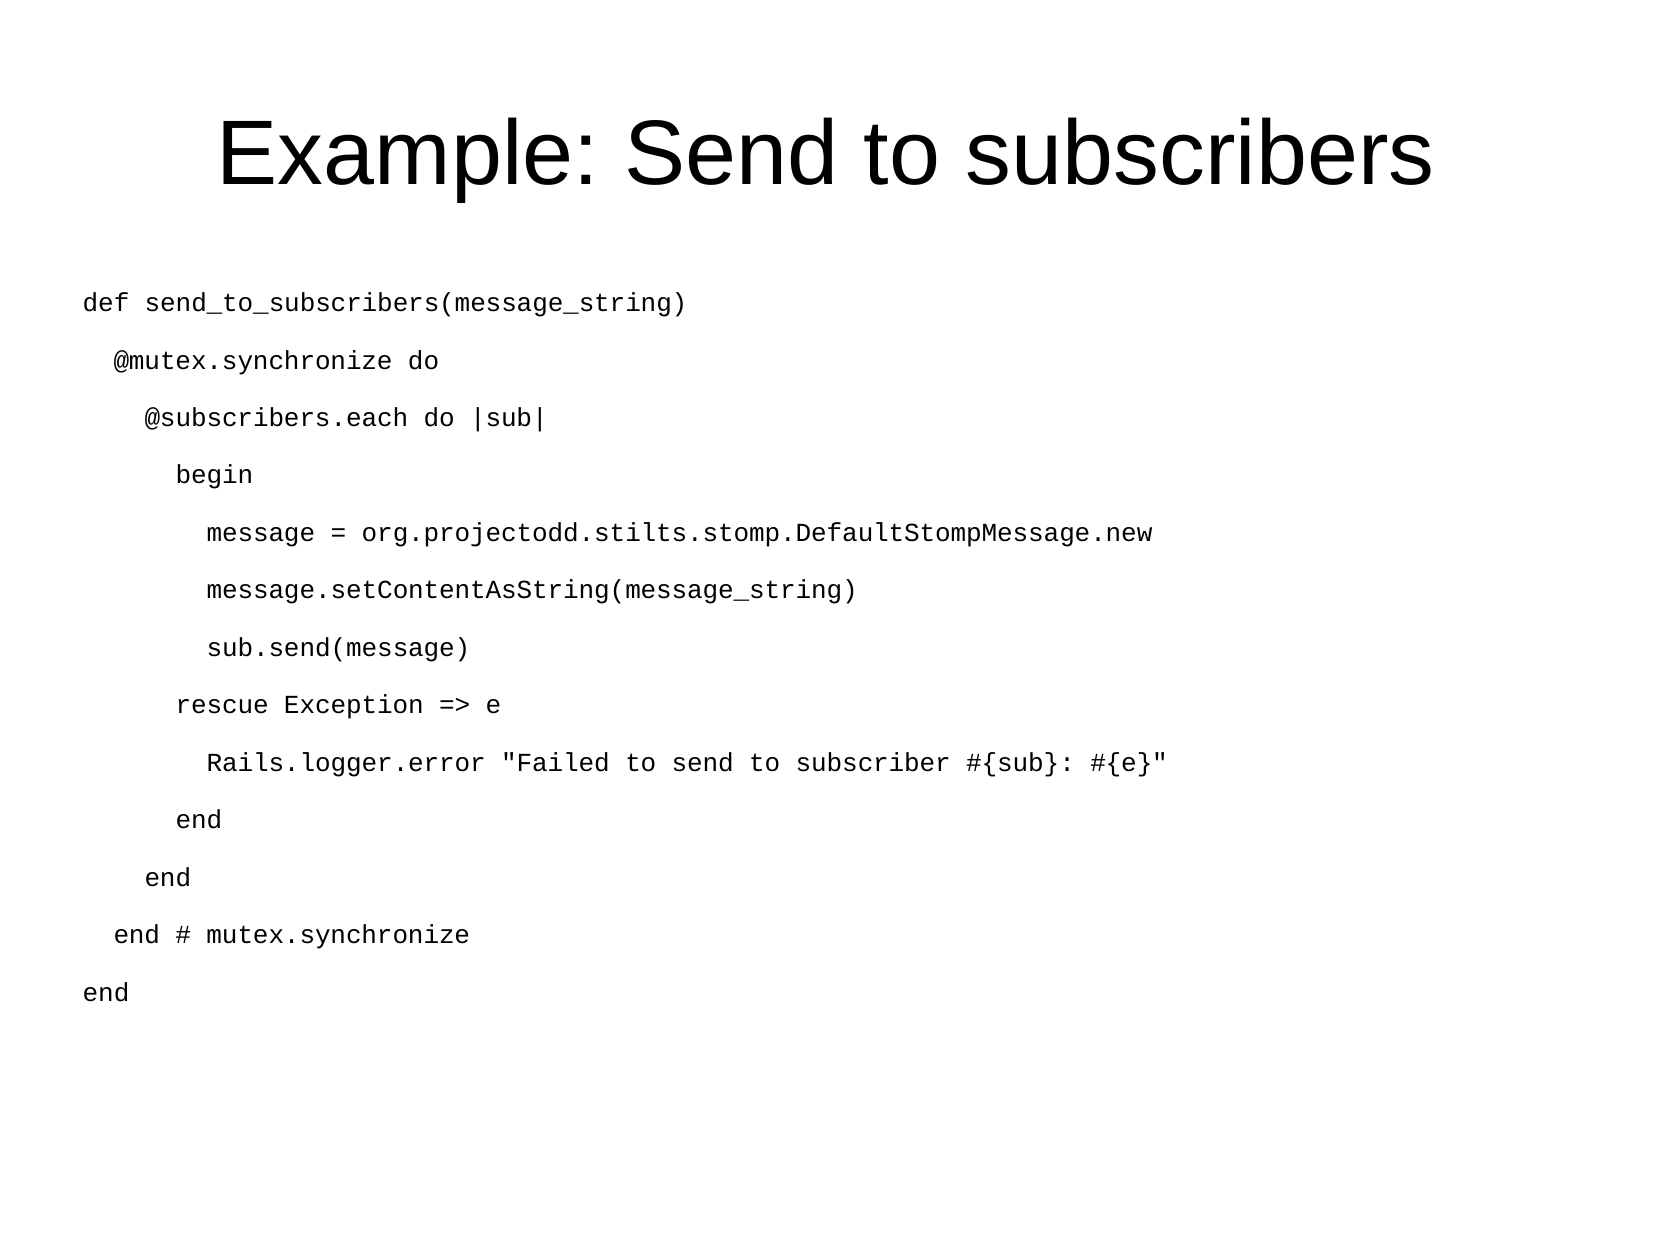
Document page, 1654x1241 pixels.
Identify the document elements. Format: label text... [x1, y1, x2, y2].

title Example: Send to subscribers [82, 49, 1571, 257]
list def send_to_subscribers(message_string) @mutex.synchronize do @subscribers.each do |sub| begin message = org.projectodd.stilts.stomp.DefaultStompMessage.new message.setContentAsString(message_string) sub.send(message) rescue Exception => e Rails.logger.error "Failed to send to subscriber #{sub}: #{e}" end end end # mutex.synchronize end [82, 290, 1571, 1010]
